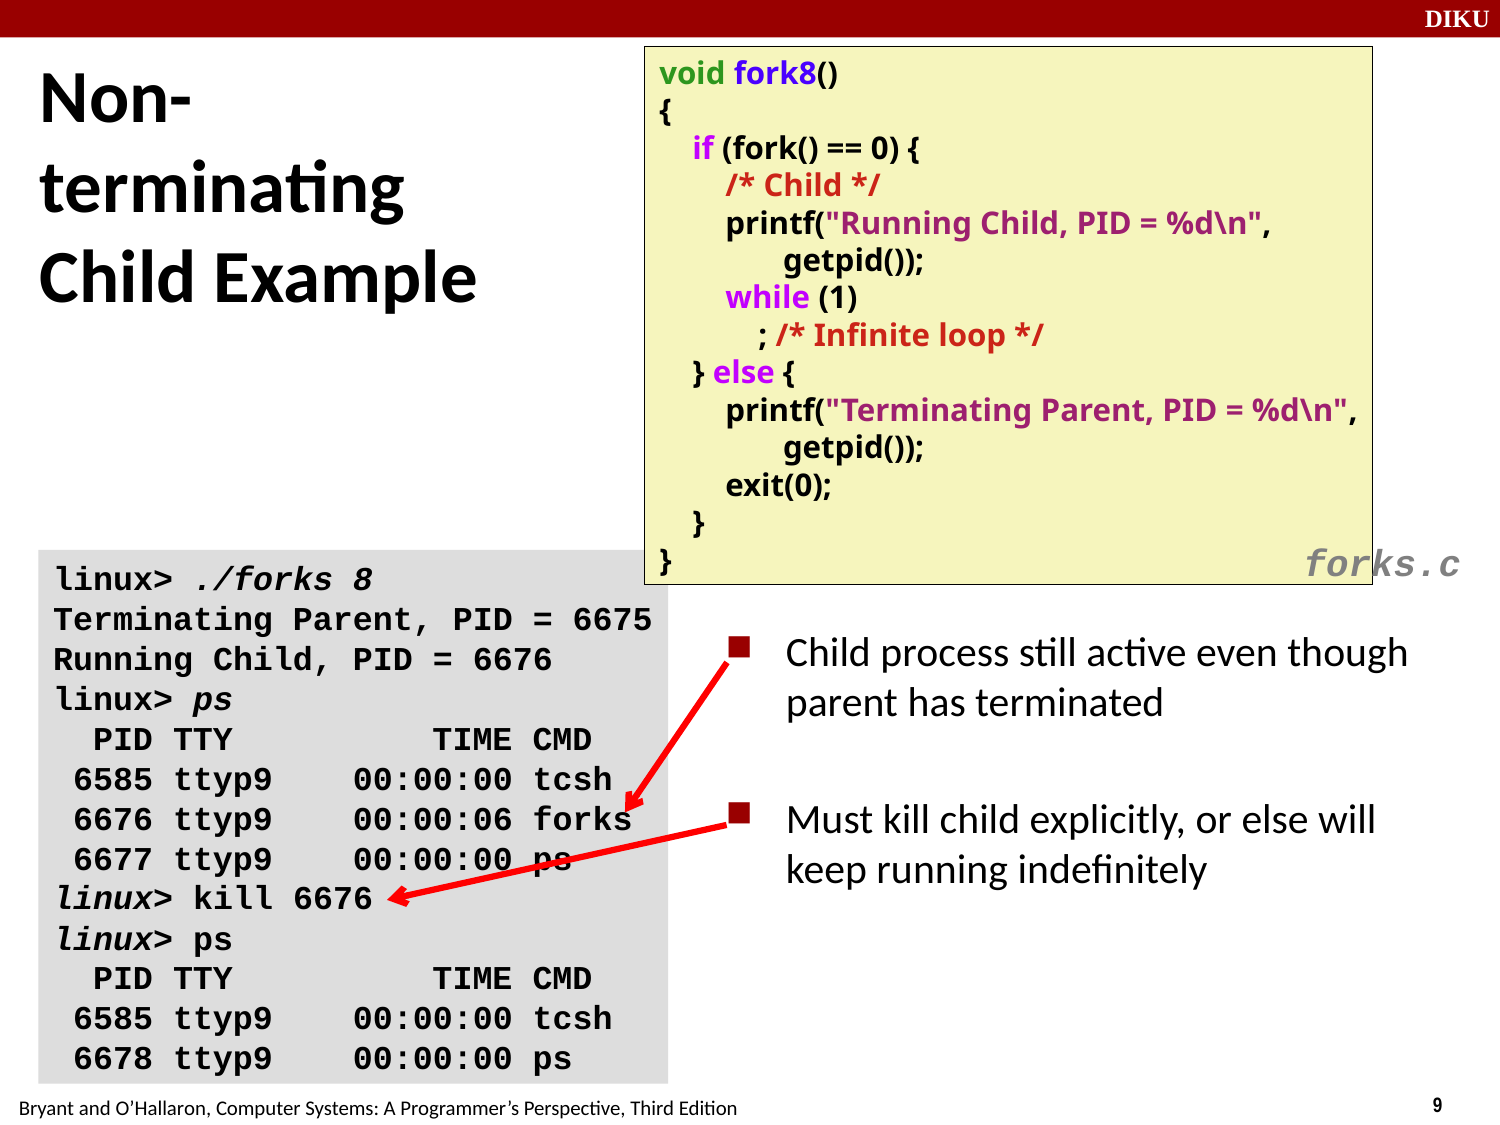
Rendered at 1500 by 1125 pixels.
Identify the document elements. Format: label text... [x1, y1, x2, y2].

title Non- terminating Child Example [24, 50, 625, 316]
text_box linux> ./forks 8 Terminating Parent, PID = 6675 Running Child, PID = 6676 linux> ps PID TTY TIME CMD 6585 ttyp9 00:00:00 tcsh 6676 ttyp9 00:00:06 forks 6677 ttyp9 00:00:00 ps linux> kill 6676 linux> ps PID TTY TIME CMD 6585 ttyp9 00:00:00 tcsh 6678 ttyp9 00:00:00 ps [38, 549, 669, 1084]
text_box void fork8() { if (fork() == 0) { /* Child */ printf("Running Child, PID = %d\n", getpid()); while (1) ; /* Infinite loop */ } else { printf("Terminating Parent, PID = %d\n", getpid()); exit(0); } } [644, 45, 1373, 585]
text_box forks.c [1288, 534, 1477, 593]
list Child process still active even though parent has terminated Must kill child explicitly, or else will keep running indefinitely [714, 617, 1425, 1063]
